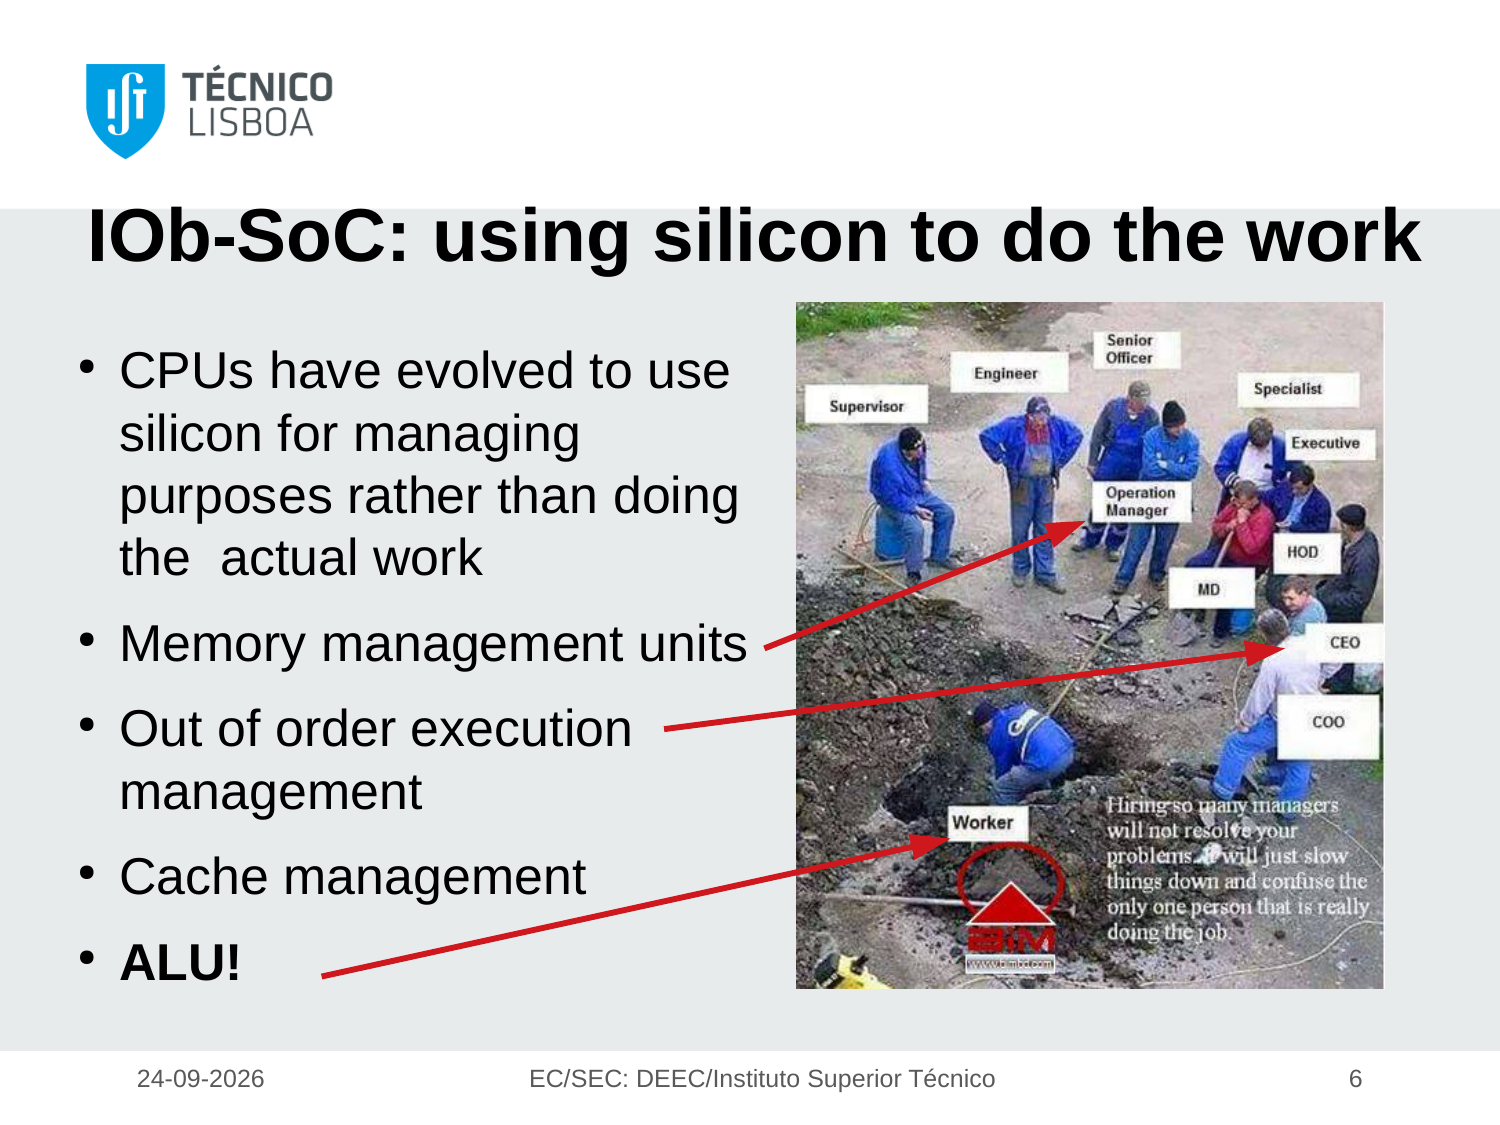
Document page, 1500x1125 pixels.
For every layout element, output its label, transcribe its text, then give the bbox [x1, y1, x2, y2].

footer EC/SEC: DEEC/Instituto Superior Técnico [512, 1052, 1021, 1103]
list CPUs have evolved to use silicon for managing purposes rather than doing the actual work Memory management units Out of order execution management Cache management ALU! [63, 336, 765, 999]
title IOb-SoC: using silicon to do the work [72, 160, 1461, 303]
picture [0, 0, 1500, 1125]
slide_number 09-10-2020 [121, 1052, 425, 1103]
slide_number 9 [1077, 1052, 1378, 1103]
